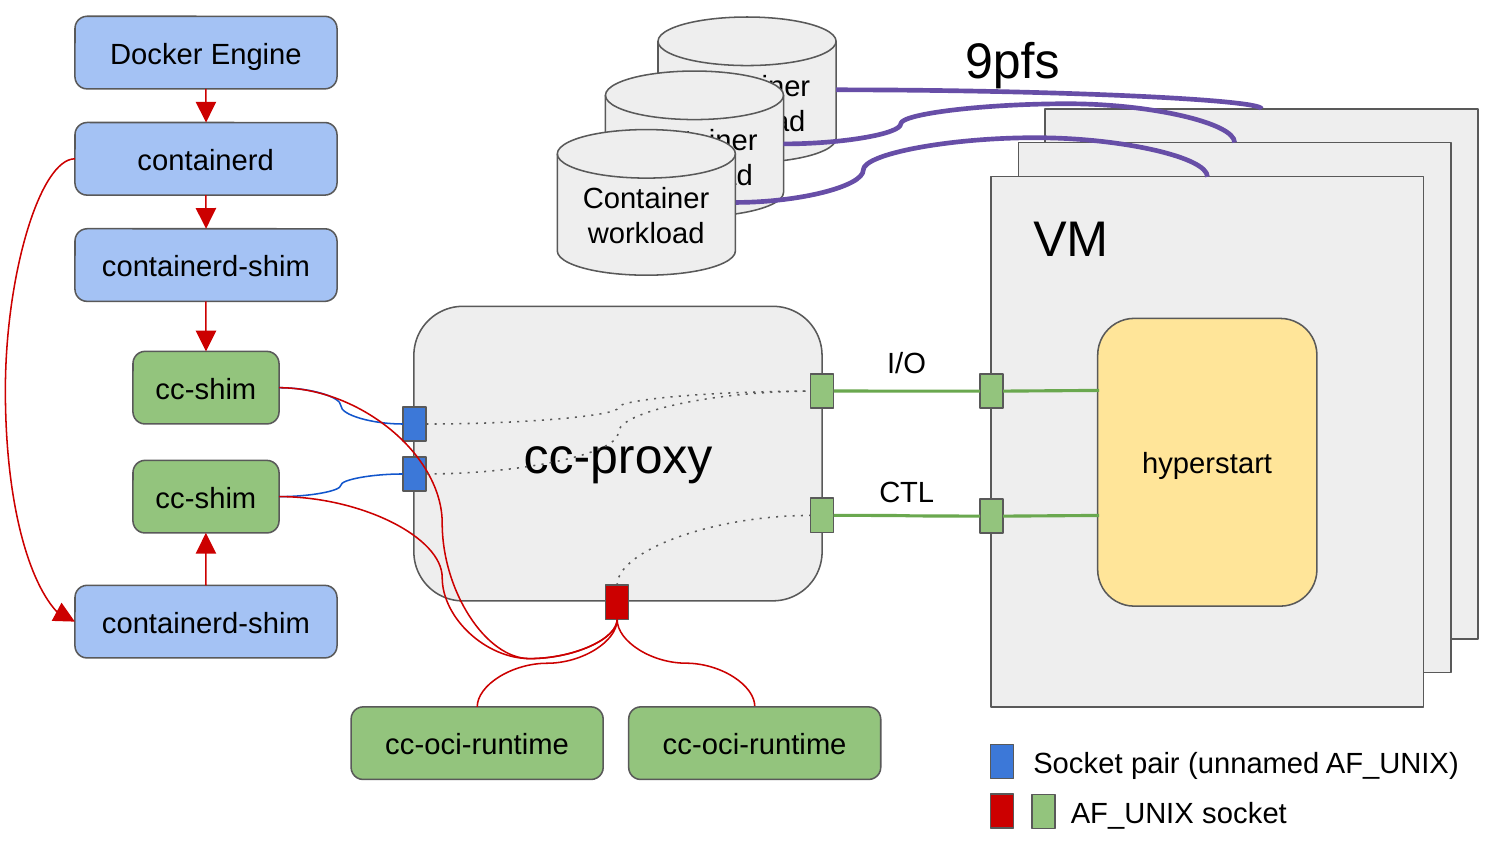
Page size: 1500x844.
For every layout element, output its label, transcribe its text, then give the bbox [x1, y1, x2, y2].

text_box AF_UNIX socket [1055, 779, 1411, 844]
text_box [810, 498, 834, 533]
text_box Container workload [736, 203, 775, 214]
text_box hyperstart [1097, 318, 1317, 607]
text_box I/O [845, 329, 968, 381]
text_box Container workload [605, 71, 784, 200]
text_box cc-proxy [413, 537, 444, 598]
text_box [402, 406, 427, 442]
text_box Docker Engine [74, 16, 338, 89]
text_box cc-shim [132, 460, 280, 533]
text_box cc-shim [132, 351, 280, 424]
text_box containerd-shim [74, 228, 338, 302]
text_box cc-oci-runtime [351, 706, 604, 780]
text_box cc-proxy [413, 306, 823, 601]
text_box VM [1018, 191, 1197, 273]
text_box [402, 456, 427, 491]
text_box cc-oci-runtime [628, 706, 881, 780]
text_box cc-proxy [413, 475, 459, 601]
text_box 9pfs [972, 47, 986, 63]
text_box containerd-shim [74, 585, 338, 658]
text_box 9pfs [1000, 55, 1013, 66]
text_box [810, 373, 834, 409]
text_box [990, 744, 1014, 779]
text_box [990, 793, 1014, 829]
text_box Socket pair (unnamed AF_UNIX) [1018, 729, 1491, 794]
text_box [419, 456, 427, 468]
text_box [1031, 794, 1056, 829]
text_box containerd [74, 122, 338, 196]
text_box [605, 585, 629, 620]
text_box CTL [845, 458, 968, 509]
text_box Container workload [784, 144, 834, 161]
text_box 9pfs [950, 13, 1190, 66]
text_box Container workload [657, 17, 837, 141]
text_box Container workload [557, 129, 736, 276]
text_box [979, 108, 1478, 707]
